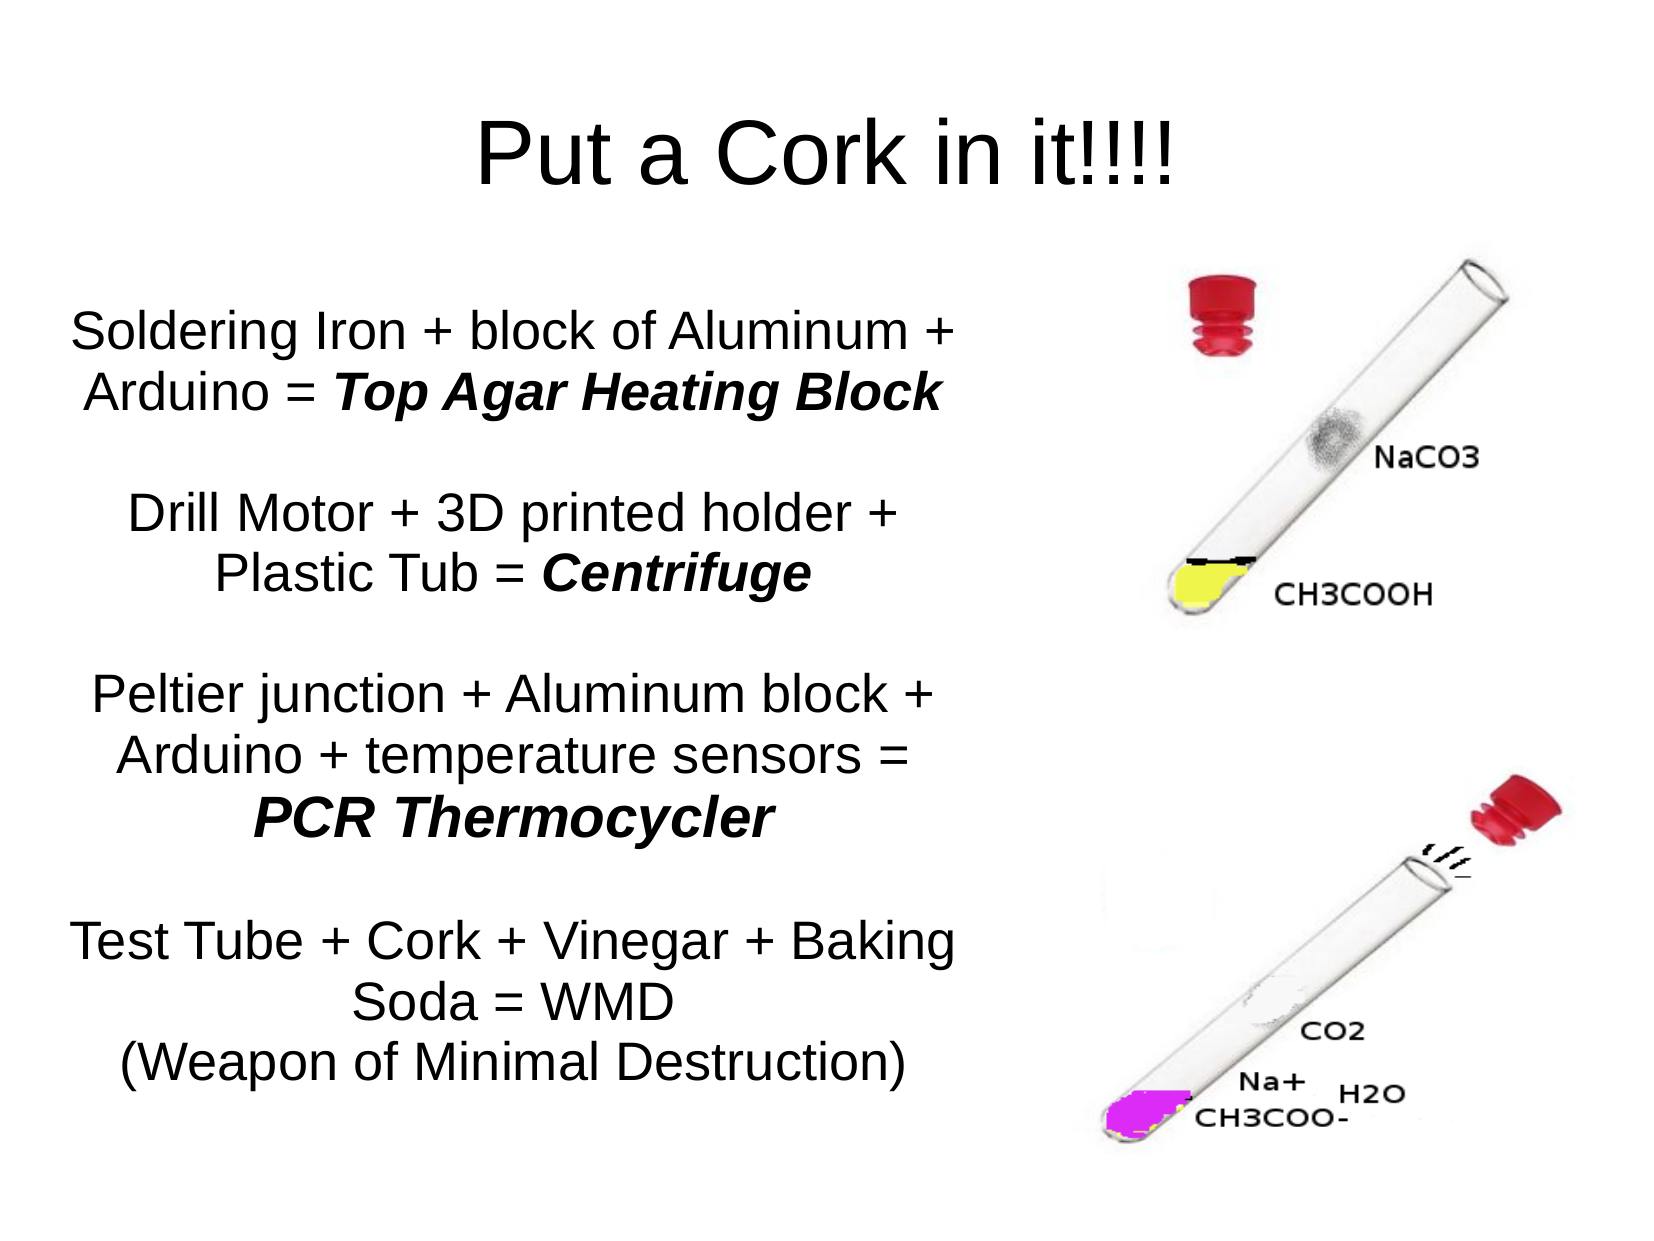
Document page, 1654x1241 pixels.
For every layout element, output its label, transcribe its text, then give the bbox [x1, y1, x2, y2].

picture [1073, 749, 1591, 1156]
subtitle Soldering Iron + block of Aluminum + Arduino = Top Agar Heating Block Drill Motor + 3D printed holder + Plastic Tub = Centrifuge Peltier junction + Aluminum block + Arduino + temperature sensors = PCR Thermocycler Test Tube + Cork + Vinegar + Baking Soda = WMD (Weapon of Minimal Destruction) [67, 207, 961, 1186]
title Put a Cork in it!!!! [82, 49, 1571, 257]
picture [1140, 239, 1531, 631]
